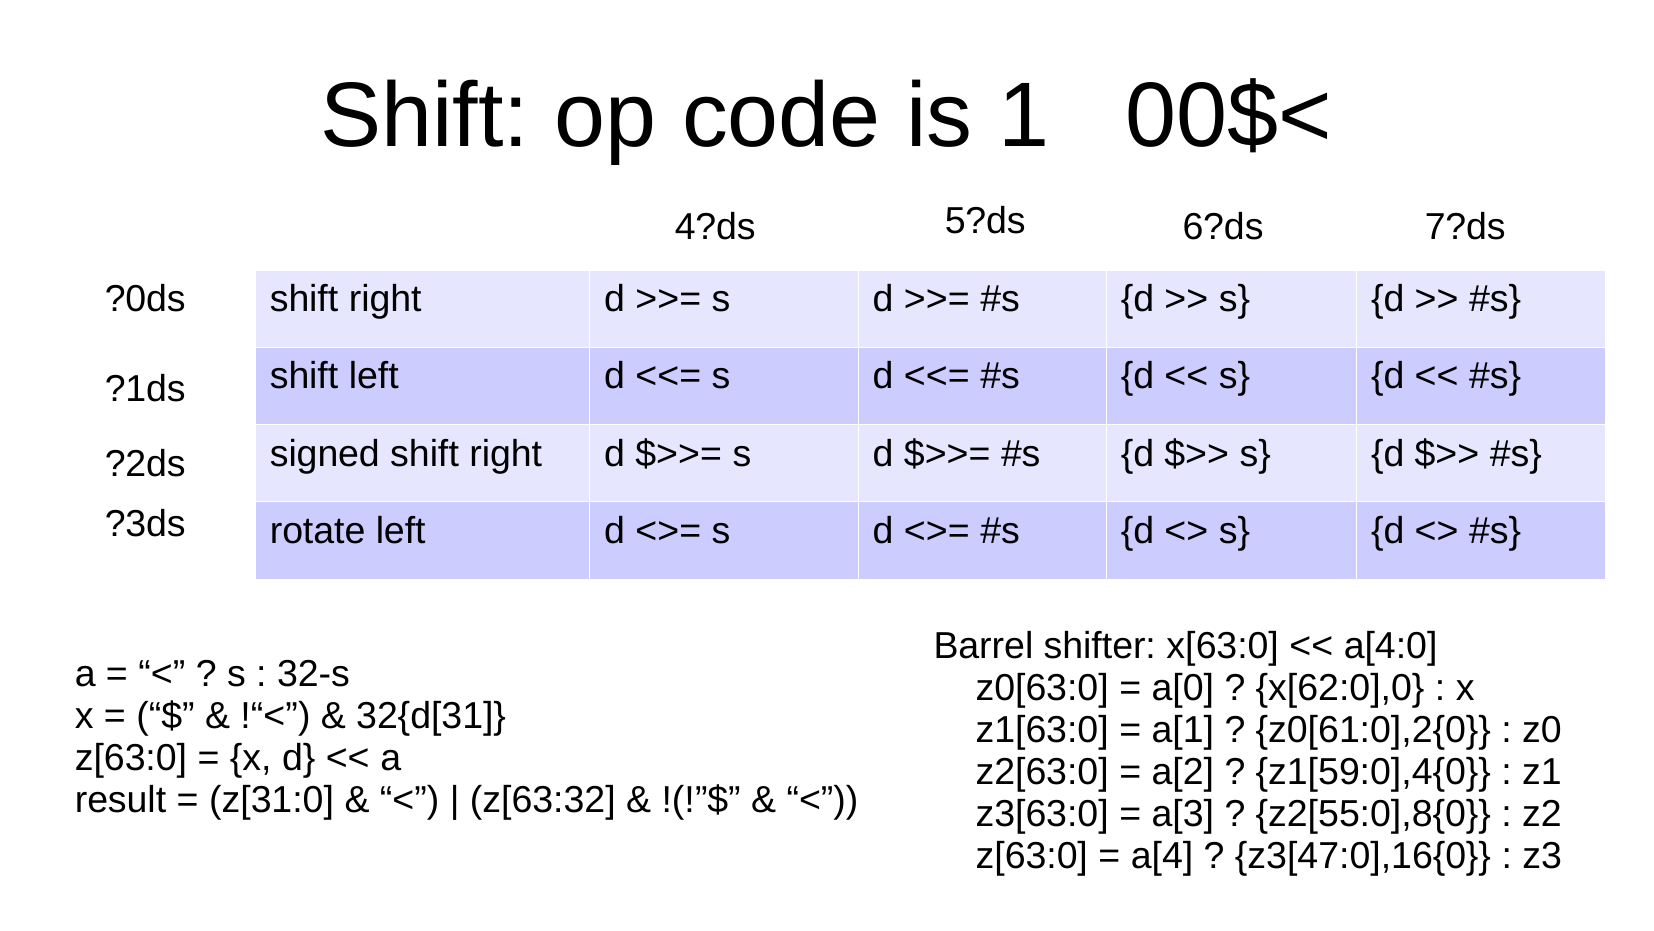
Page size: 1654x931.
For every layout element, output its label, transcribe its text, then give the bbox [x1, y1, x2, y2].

table_cell signed shift right [256, 425, 589, 501]
text_box 4?ds [660, 198, 781, 256]
table_cell {d <> #s} [1357, 502, 1605, 579]
table_cell d <>= #s [859, 502, 1106, 579]
text_box ?0ds [90, 270, 241, 327]
table_cell {d << s} [1107, 348, 1356, 424]
table_cell {d << #s} [1357, 348, 1605, 424]
table_cell {d $>> s} [1107, 425, 1356, 501]
title Shift: op code is 1 00$< [82, 37, 1571, 193]
table_cell {d <> s} [1107, 502, 1356, 579]
text_box a = “<” ? s : 32-s x = (“$” & !“<”) & 32{d[31]} z[63:0] = {x, d} << a result = (z[31:0] & “<”) | (z[63:32] & !(!”$” & “<”)) [60, 645, 918, 828]
table_header shift right [256, 271, 589, 347]
text_box ?3ds [90, 495, 226, 552]
text_box Barrel shifter: x[63:0] << a[4:0] z0[63:0] = a[0] ? {x[62:0],0} : x z1[63:0] = a[1] ? {z0[61:0],2{0}} : z0 z2[63:0] = a[2] ? {z1[59:0],4{0}} : z1 z3[63:0] = a[3] ? {z2[55:0],8{0}} : z2 z[63:0] = a[4] ? {z3[47:0],16{0}} : z3 [918, 617, 1624, 884]
text_box ?1ds [90, 360, 211, 417]
table_cell d <>= s [590, 502, 858, 579]
table_cell shift left [256, 348, 589, 424]
table_cell d <<= #s [859, 348, 1106, 424]
table_cell {d $>> #s} [1357, 425, 1605, 501]
text_box 5?ds [930, 192, 1051, 256]
table_header d >>= s [590, 271, 858, 347]
table_cell d <<= s [590, 348, 858, 424]
table_header {d >> s} [1107, 271, 1356, 347]
text_box 6?ds [1167, 198, 1288, 256]
table_header d >>= #s [859, 271, 1106, 347]
table_cell rotate left [256, 502, 589, 579]
text_box ?2ds [90, 435, 211, 495]
table_header {d >> #s} [1357, 271, 1605, 347]
text_box 7?ds [1410, 198, 1546, 256]
table_cell d $>>= #s [859, 425, 1106, 501]
table_cell d $>>= s [590, 425, 858, 501]
